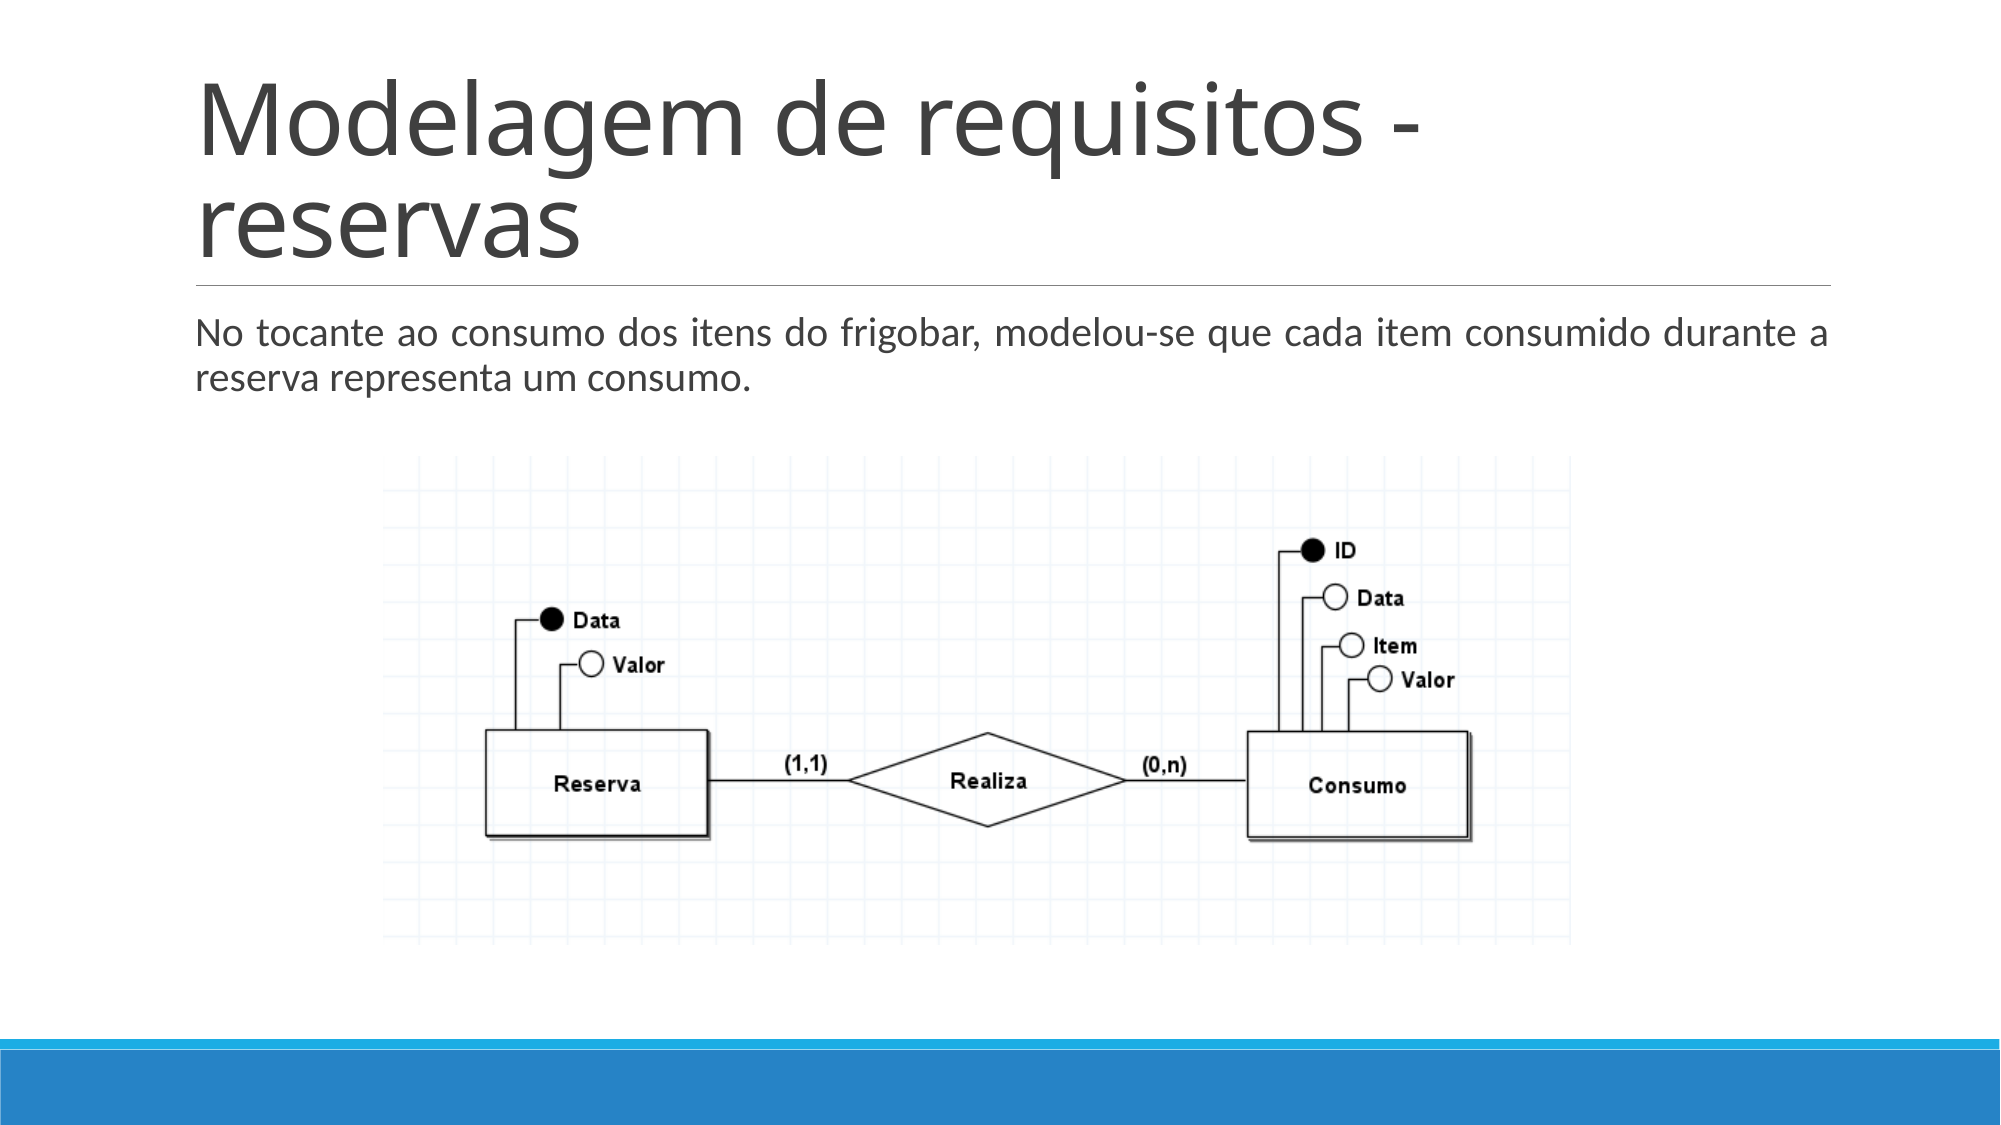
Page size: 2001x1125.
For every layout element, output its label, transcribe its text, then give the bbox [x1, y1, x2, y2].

title Modelagem de requisitos - reservas [180, 47, 1830, 285]
list No tocante ao consumo dos itens do frigobar, modelou-se que cada item consumido durante a reserva representa um consumo. [180, 302, 1830, 963]
picture [383, 456, 1571, 945]
